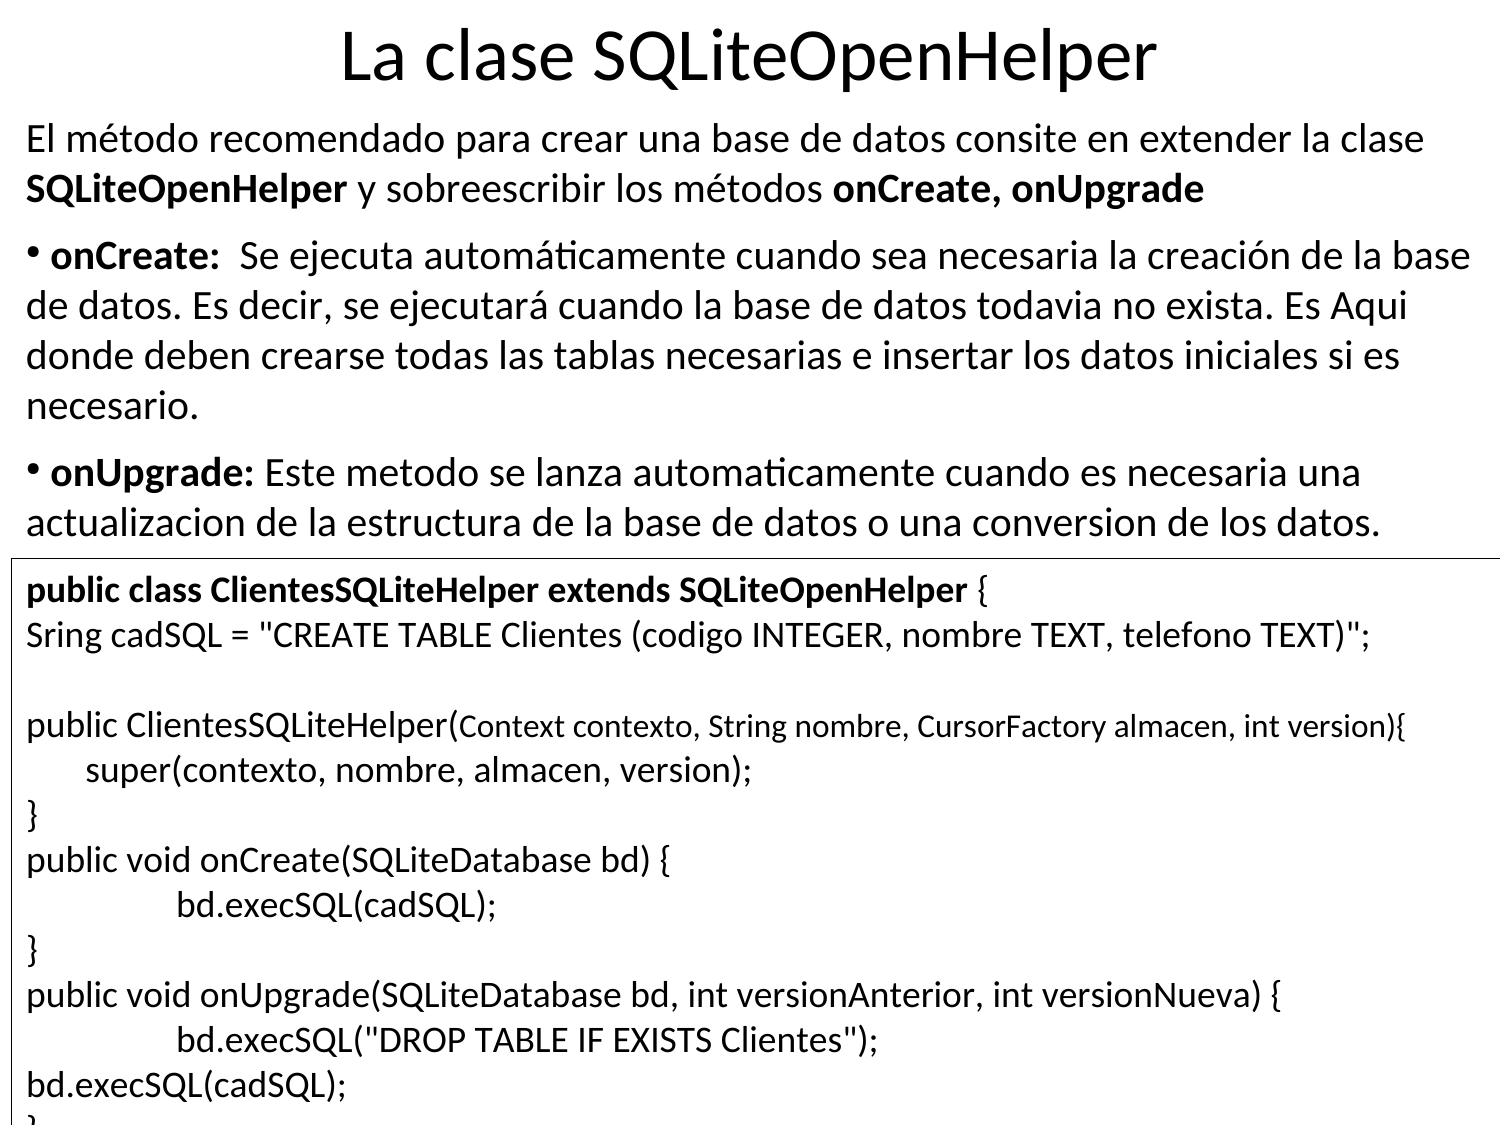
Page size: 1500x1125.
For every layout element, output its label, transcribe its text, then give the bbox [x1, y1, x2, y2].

text_box public class ClientesSQLiteHelper extends SQLiteOpenHelper { Sring cadSQL = "CREATE TABLE Clientes (codigo INTEGER, nombre TEXT, telefono TEXT)"; public ClientesSQLiteHelper(Context contexto, String nombre, CursorFactory almacen, int version){ super(contexto, nombre, almacen, version); } public void onCreate(SQLiteDatabase bd) { bd.execSQL(cadSQL); } public void onUpgrade(SQLiteDatabase bd, int versionAnterior, int versionNueva) { bd.execSQL("DROP TABLE IF EXISTS Clientes"); bd.execSQL(cadSQL); } [11, 558, 1500, 1125]
subtitle El método recomendado para crear una base de datos consite en extender la clase SQLiteOpenHelper y sobreescribir los métodos onCreate, onUpgrade onCreate: Se ejecuta automáticamente cuando sea necesaria la creación de la base de datos. Es decir, se ejecutará cuando la base de datos todavia no exista. Es Aqui donde deben crearse todas las tablas necesarias e insertar los datos iniciales si es necesario. onUpgrade: Este metodo se lanza automaticamente cuando es necesaria una actualizacion de la estructura de la base de datos o una conversion de los datos. [25, 111, 1479, 545]
title La clase SQLiteOpenHelper [75, 0, 1426, 103]
